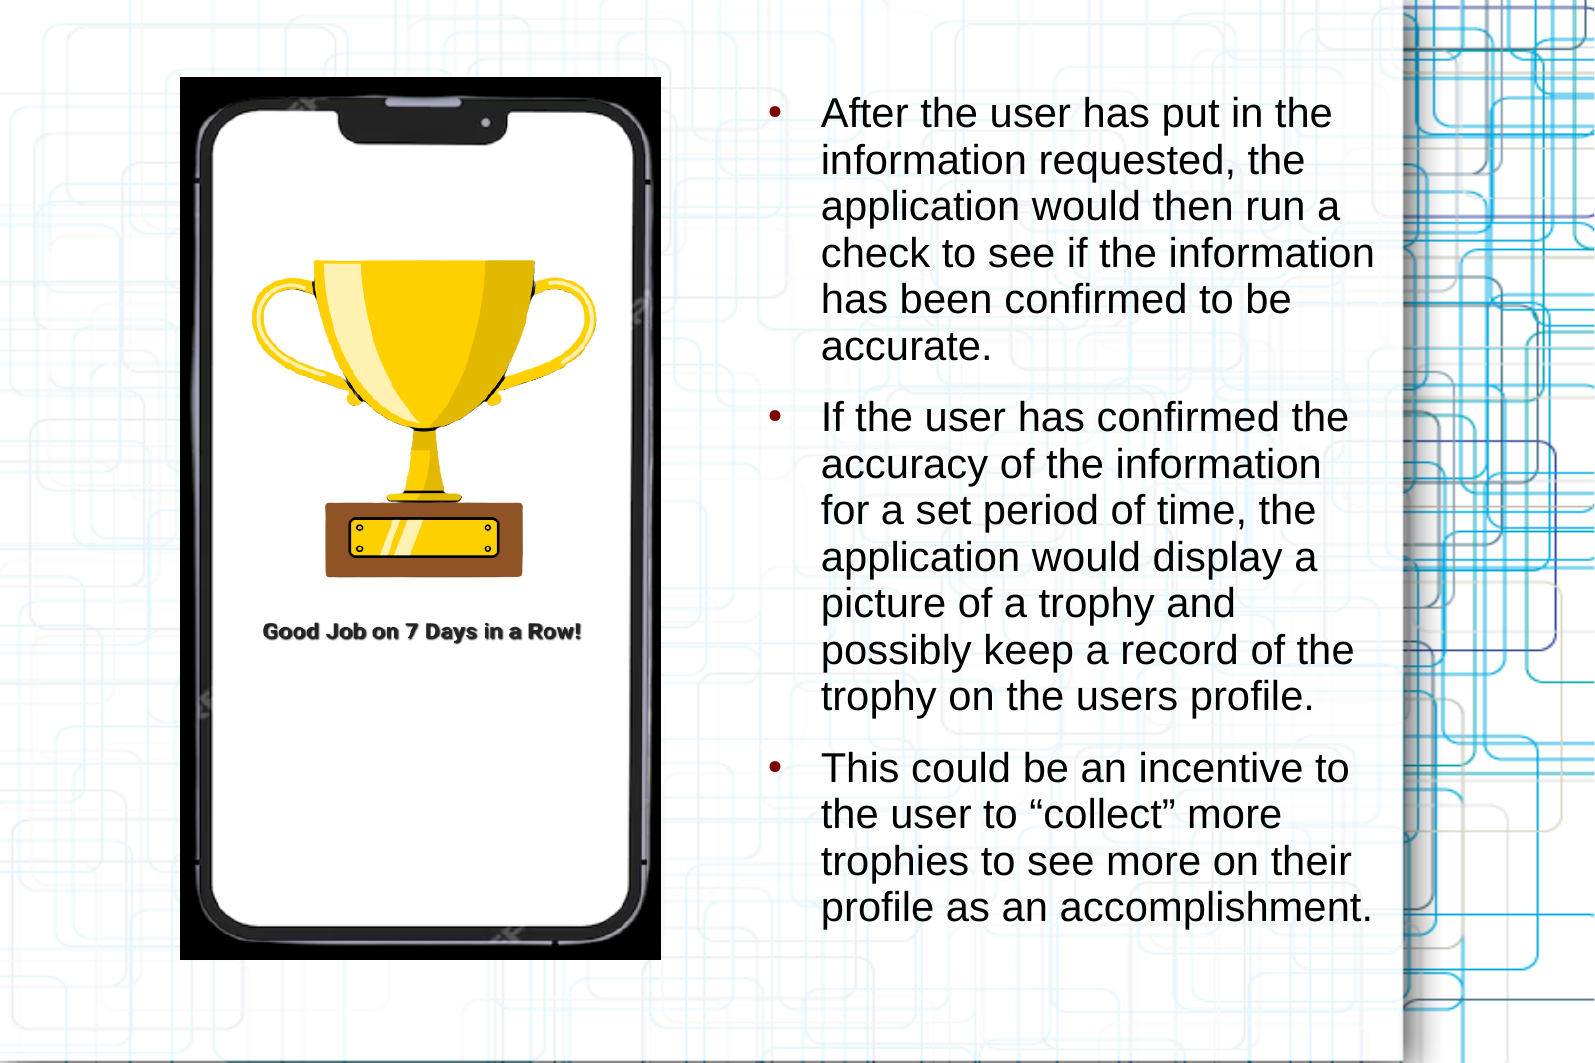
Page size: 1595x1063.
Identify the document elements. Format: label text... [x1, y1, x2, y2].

picture [0, 0, 1595, 1063]
list After the user has put in the information requested, the application would then run a check to see if the information has been confirmed to be accurate. If the user has confirmed the accuracy of the information for a set period of time, the application would display a picture of a trophy and possibly keep a record of the trophy on the users profile. This could be an incentive to the user to “collect” more trophies to see more on their profile as an accomplishment. [750, 90, 1378, 936]
